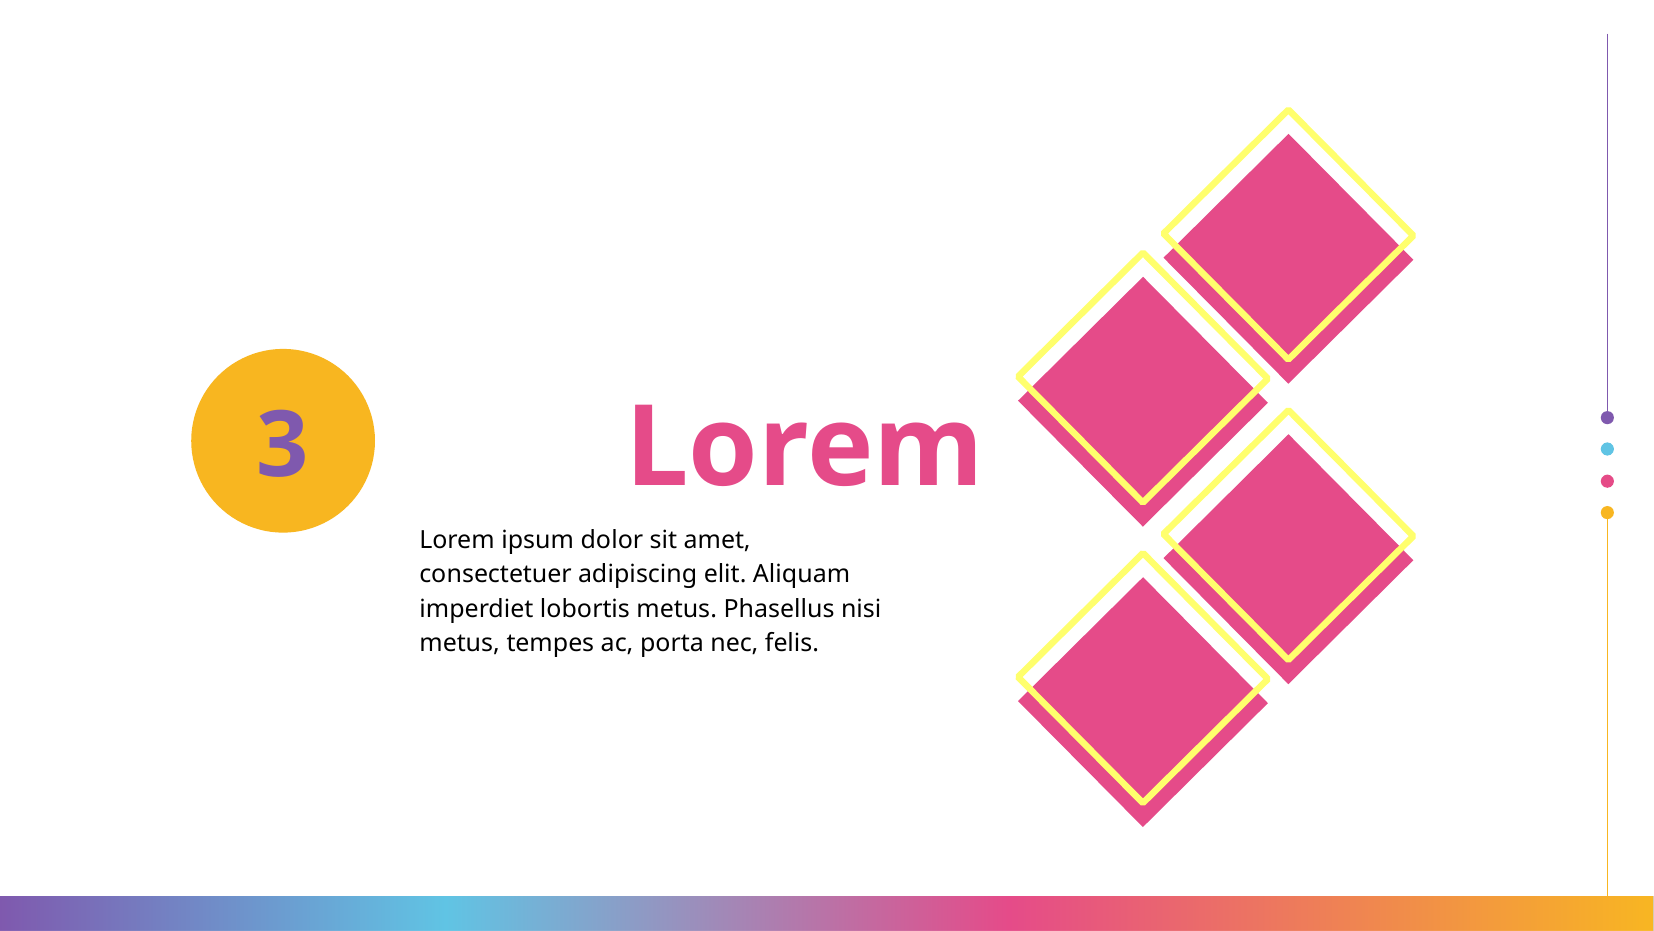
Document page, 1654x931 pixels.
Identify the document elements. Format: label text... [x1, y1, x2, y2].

text_box 3 [191, 348, 334, 533]
picture [0, 896, 1654, 931]
title Lorem ipsum dolor sit amet, consectetuer adipiscing elit. Aliquam imperdiet lobortis metus. Phasellus nisi metus, tempes ac, porta nec, felis. [419, 485, 906, 662]
title Lorem [318, 364, 985, 519]
